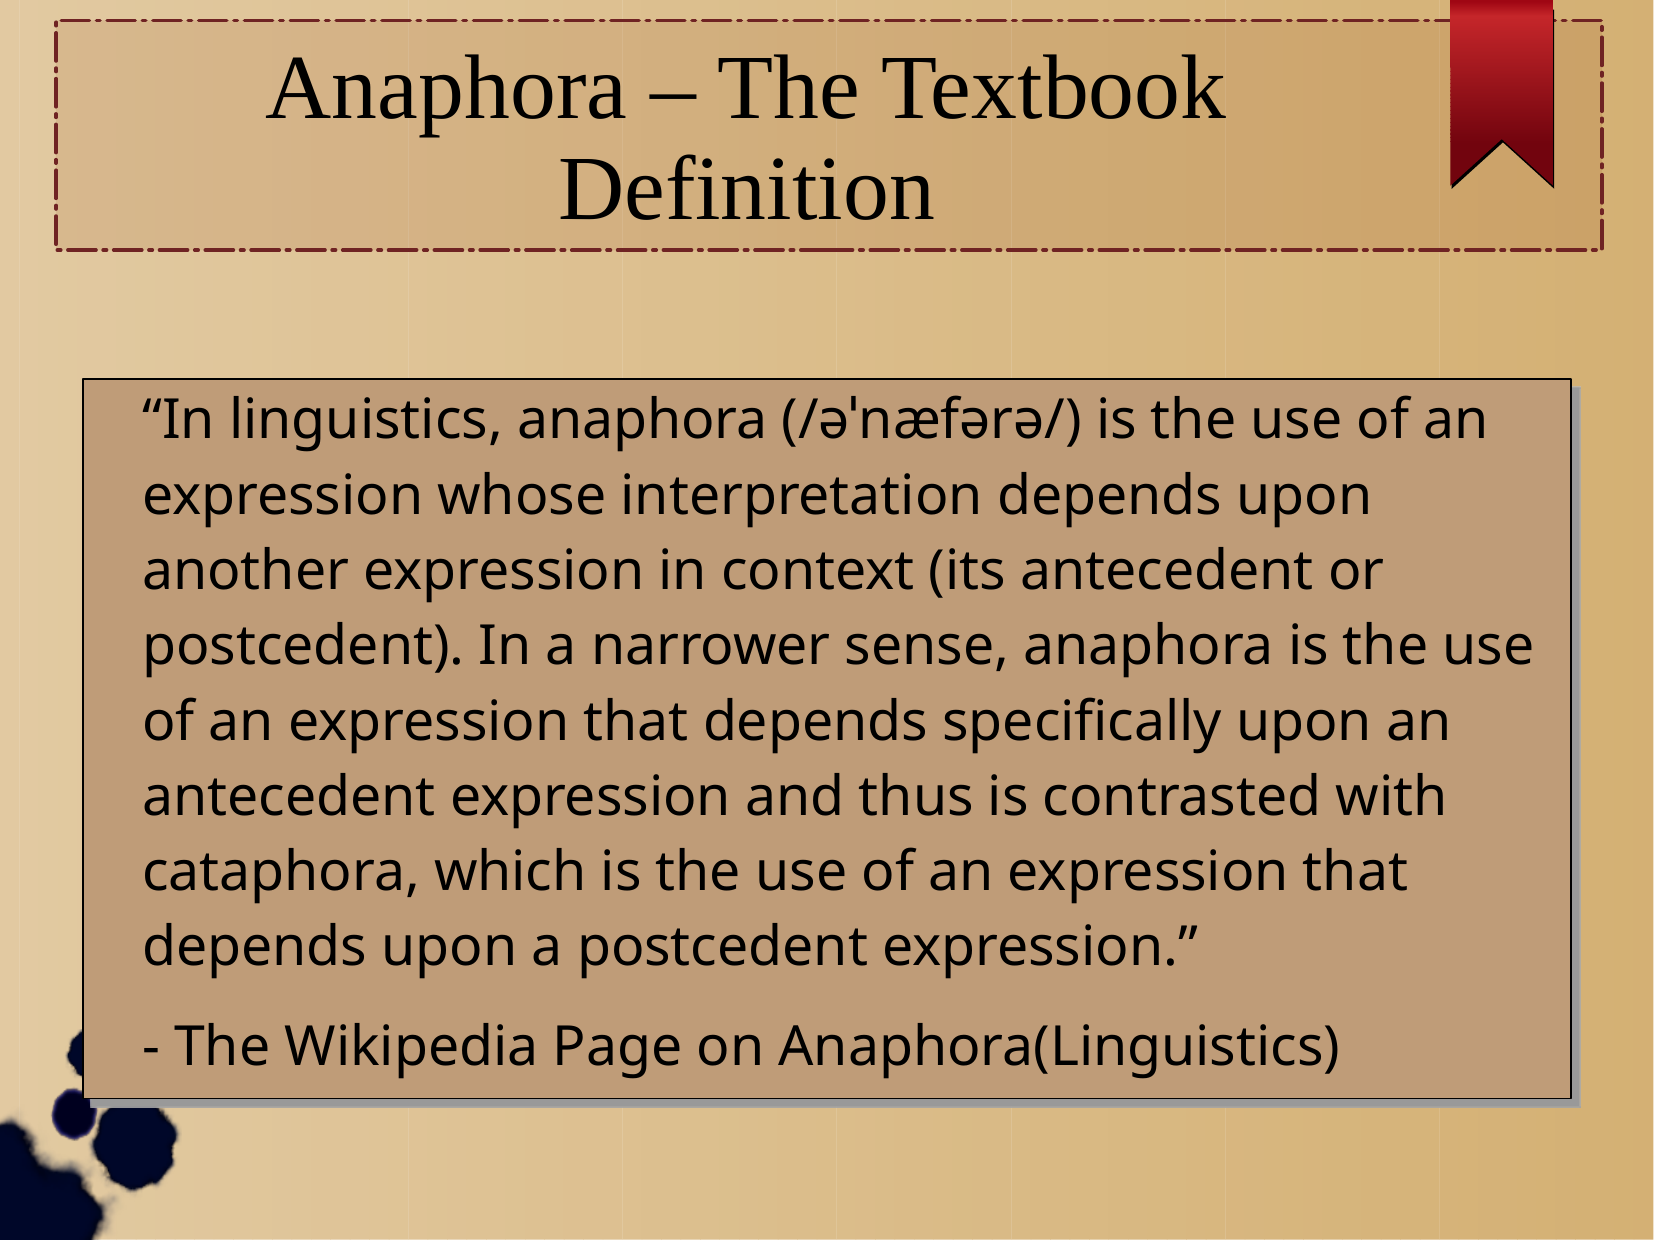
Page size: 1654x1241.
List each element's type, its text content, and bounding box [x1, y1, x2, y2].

list “In linguistics, anaphora (/əˈnæfərə/) is the use of an expression whose interpretation depends upon another expression in context (its antecedent or postcedent). In a narrower sense, anaphora is the use of an expression that depends specifically upon an antecedent expression and thus is contrasted with cataphora, which is the use of an expression that depends upon a postcedent expression.” - The Wikipedia Page on Anaphora(Linguistics) [82, 379, 1571, 1099]
title Anaphora – The Textbook Definition [82, 36, 1412, 240]
